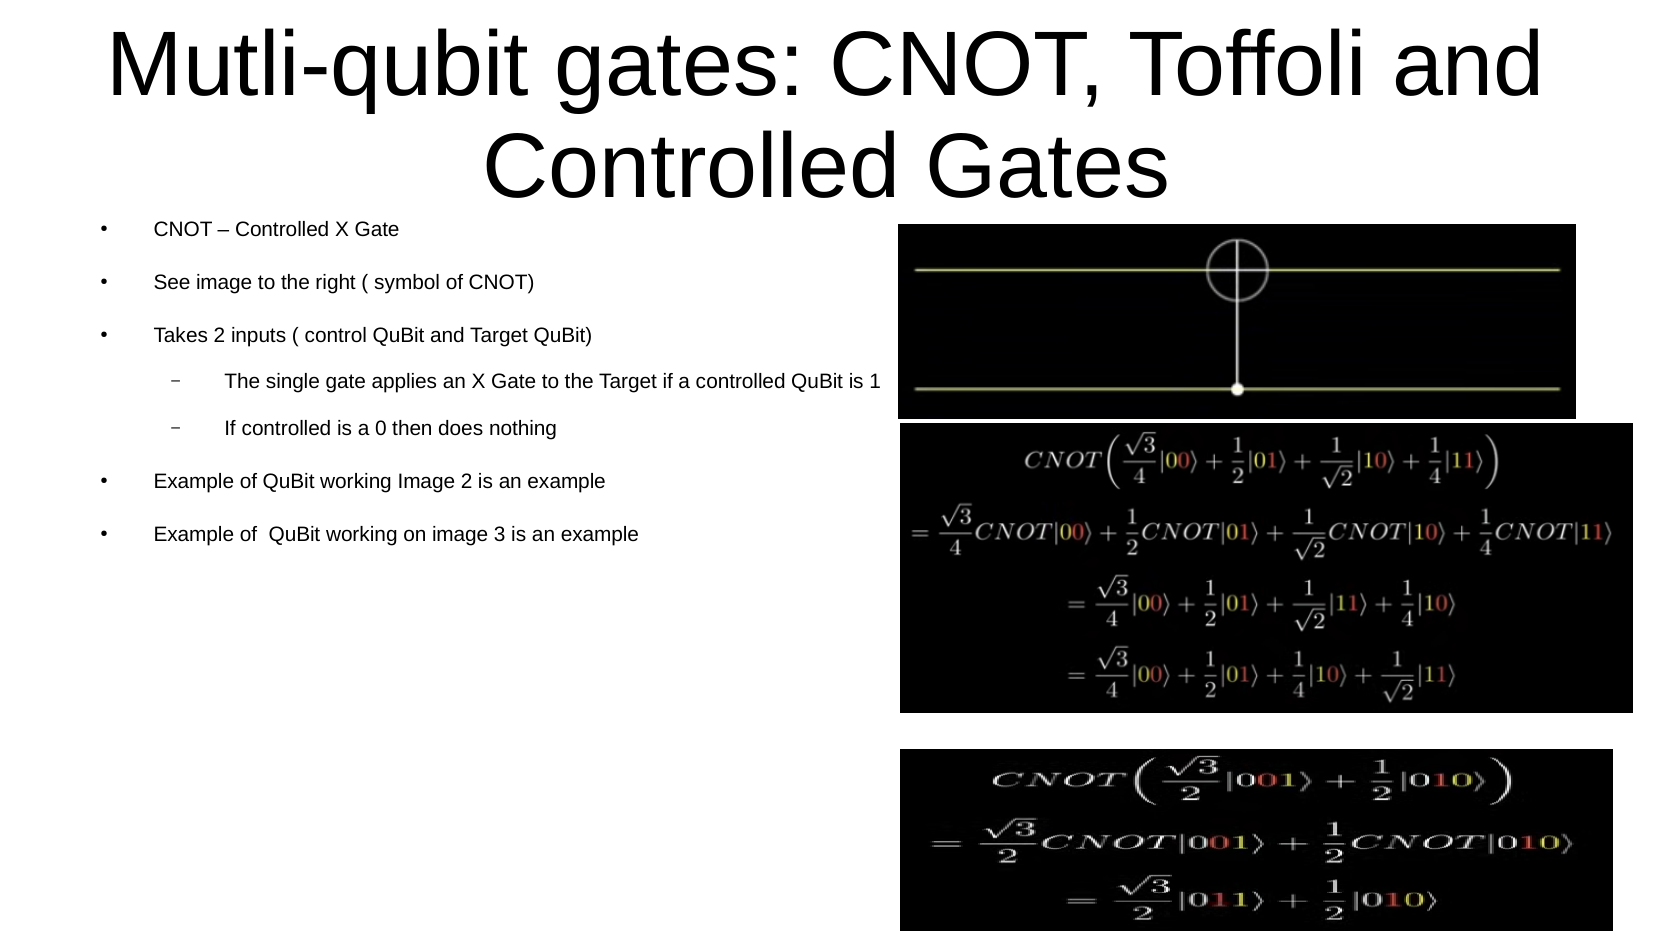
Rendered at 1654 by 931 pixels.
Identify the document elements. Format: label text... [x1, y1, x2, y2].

list CNOT – Controlled X Gate See image to the right ( symbol of CNOT) Takes 2 inputs ( control QuBit and Target QuBit) The single gate applies an X Gate to the Target if a controlled QuBit is 1 If controlled is a 0 then does nothing Example of QuBit working Image 2 is an example Example of QuBit working on image 3 is an example [82, 217, 1613, 901]
title Mutli-qubit gates: CNOT, Toffoli and Controlled Gates [82, 12, 1571, 217]
picture [898, 224, 1576, 419]
picture [900, 749, 1613, 931]
picture [900, 423, 1633, 713]
